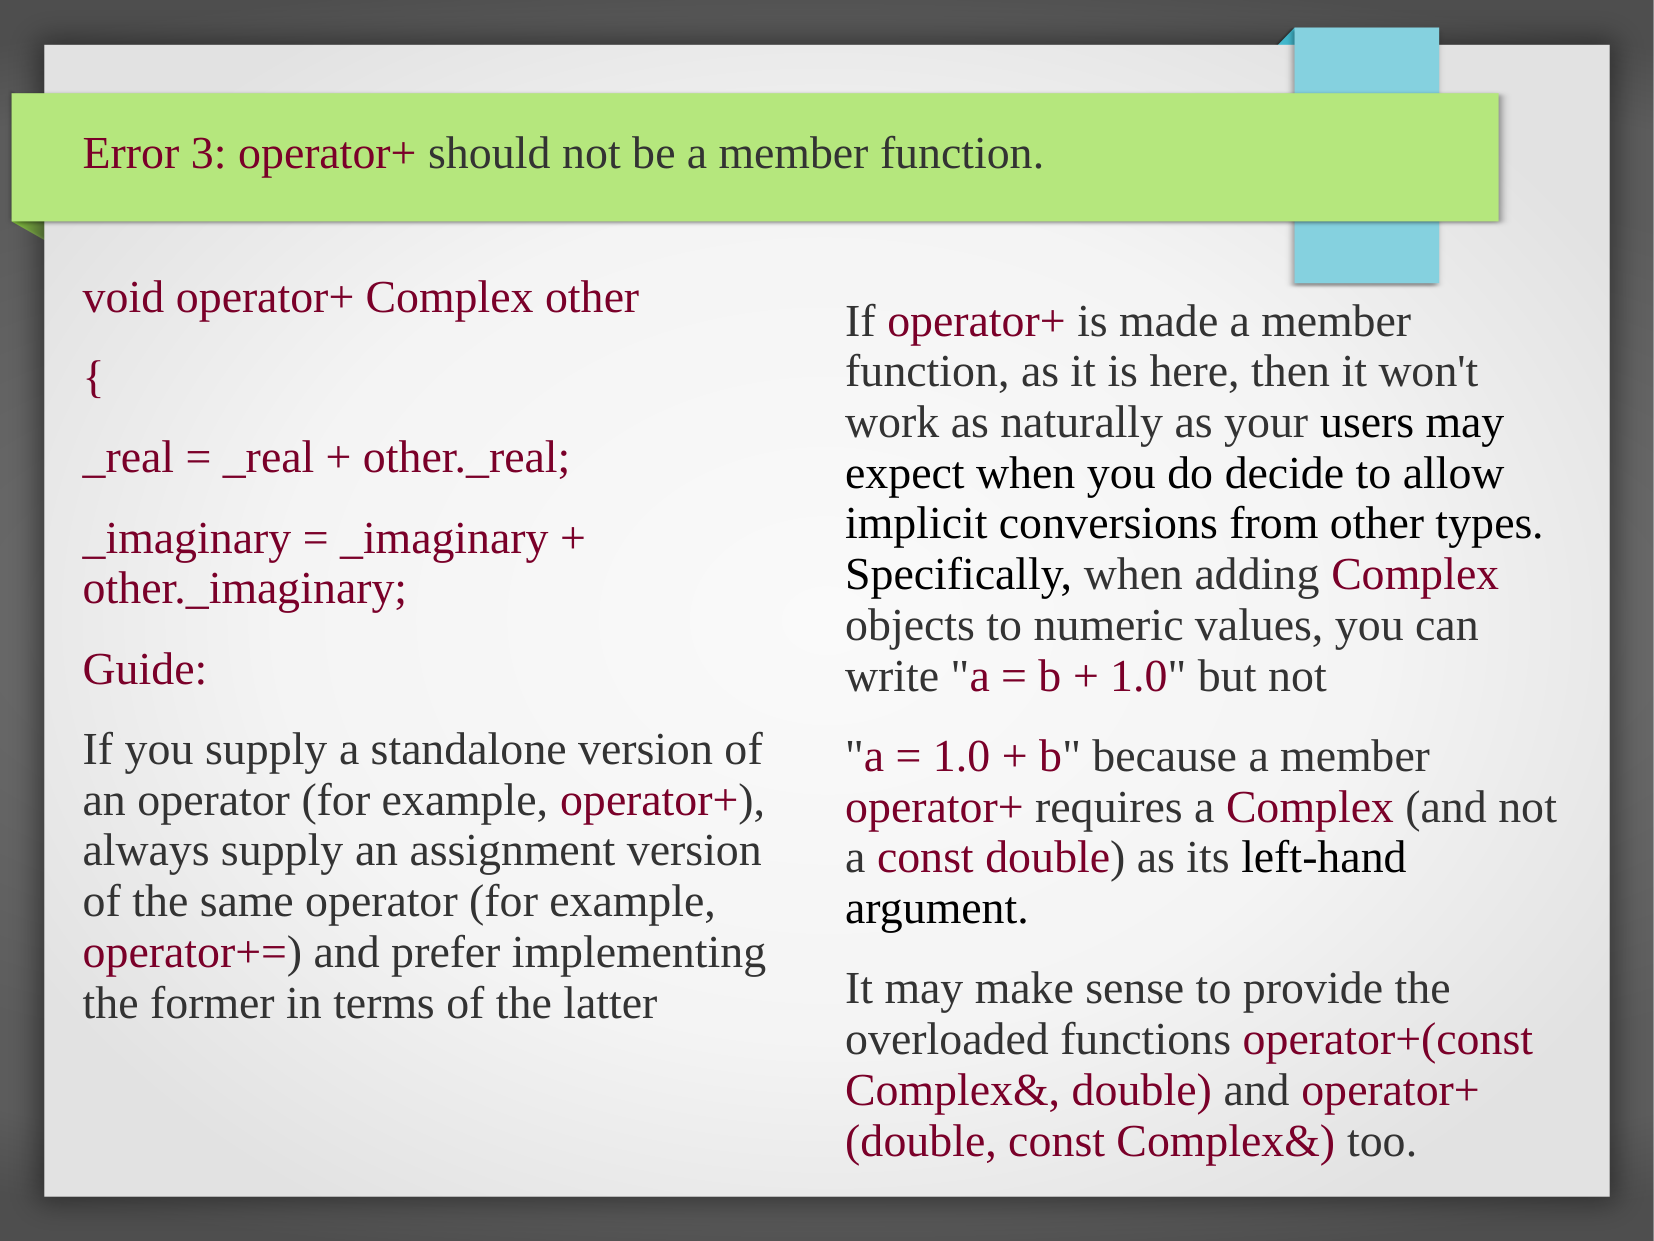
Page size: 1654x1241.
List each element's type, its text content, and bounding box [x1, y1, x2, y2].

title Error 3: operator+ should not be a member function. [82, 94, 1264, 213]
list If operator+ is made a member function, as it is here, then it won't work as naturally as your users may expect when you do decide to allow implicit conversions from other types. Specifically, when adding Complex objects to numeric values, you can write "a = b + 1.0" but not "a = 1.0 + b" because a member operator+ requires a Complex (and not a const double) as its left-hand argument. It may make sense to provide the overloaded functions operator+(const Complex&, double) and operator+(double, const Complex&) too. [845, 295, 1572, 1015]
picture [0, 0, 1654, 1241]
list void operator+ Complex other { _real = _real + other._real; _imaginary = _imaginary + other._imaginary; Guide: If you supply a standalone version of an operator (for example, operator+), always supply an assignment version of the same operator (for example, operator+=) and prefer implementing the former in terms of the latter [82, 271, 809, 991]
